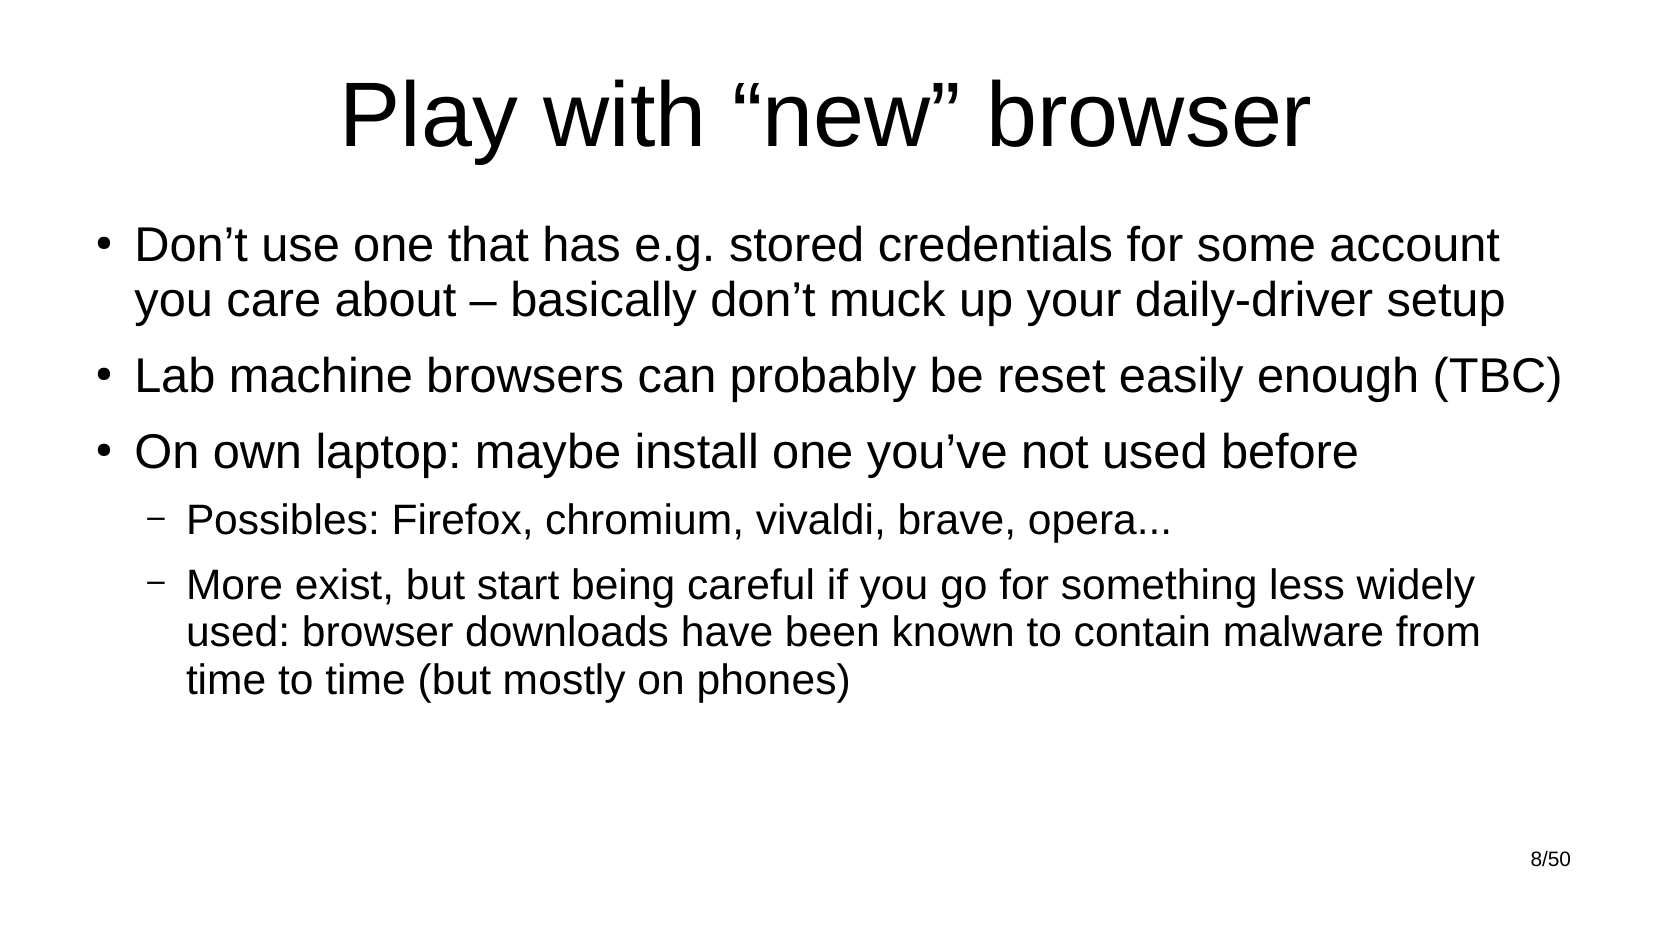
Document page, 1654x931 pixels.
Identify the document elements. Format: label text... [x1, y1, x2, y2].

title Play with “new” browser [82, 37, 1571, 193]
list Don’t use one that has e.g. stored credentials for some account you care about – basically don’t muck up your daily-driver setup Lab machine browsers can probably be reset easily enough (TBC) On own laptop: maybe install one you’ve not used before Possibles: Firefox, chromium, vivaldi, brave, opera... More exist, but start being careful if you go for something less widely used: browser downloads have been known to contain malware from time to time (but mostly on phones) [82, 217, 1571, 758]
